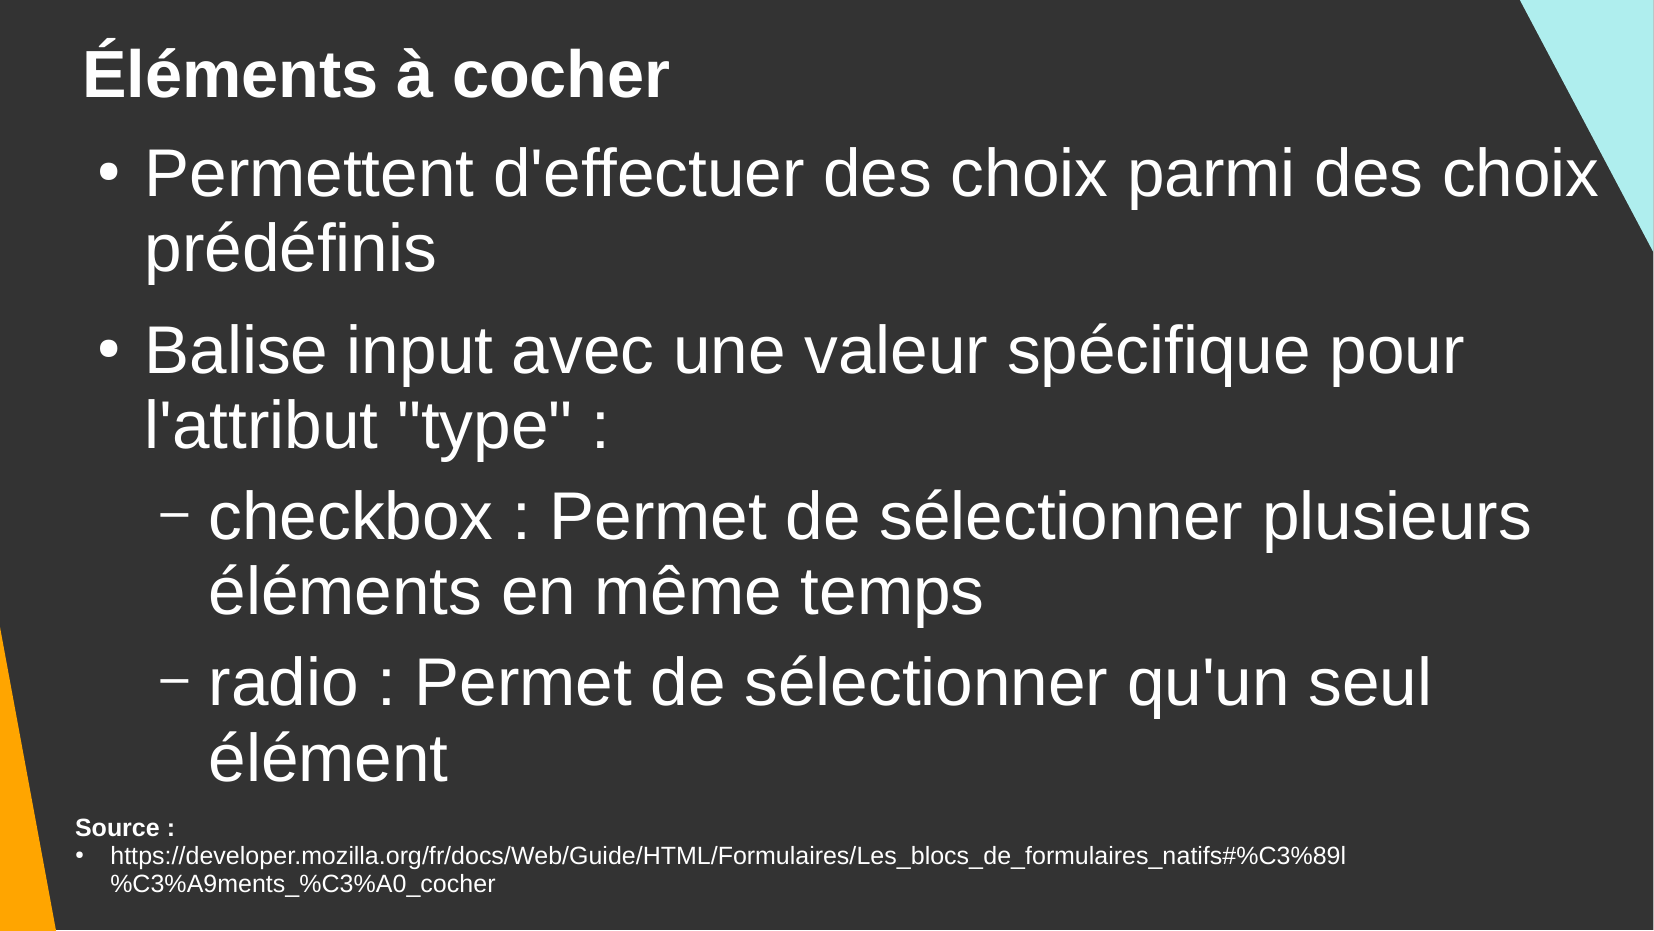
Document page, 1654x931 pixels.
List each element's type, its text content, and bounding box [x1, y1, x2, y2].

text_box [0, 627, 57, 931]
title Éléments à cocher [82, 37, 1571, 114]
text_box [1519, 0, 1654, 254]
list Permettent d'effectuer des choix parmi des choix prédéfinis Balise input avec une valeur spécifique pour l'attribut "type" : checkbox : Permet de sélectionner plusieurs éléments en même temps radio : Permet de sélectionner qu'un seul élément [80, 135, 1605, 798]
text_box Source : https://developer.mozilla.org/fr/docs/Web/Guide/HTML/Formulaires/Les_blocs_de_formulaires_natifs#%C3%89l%C3%A9ments_%C3%A0_cocher [60, 806, 1546, 905]
